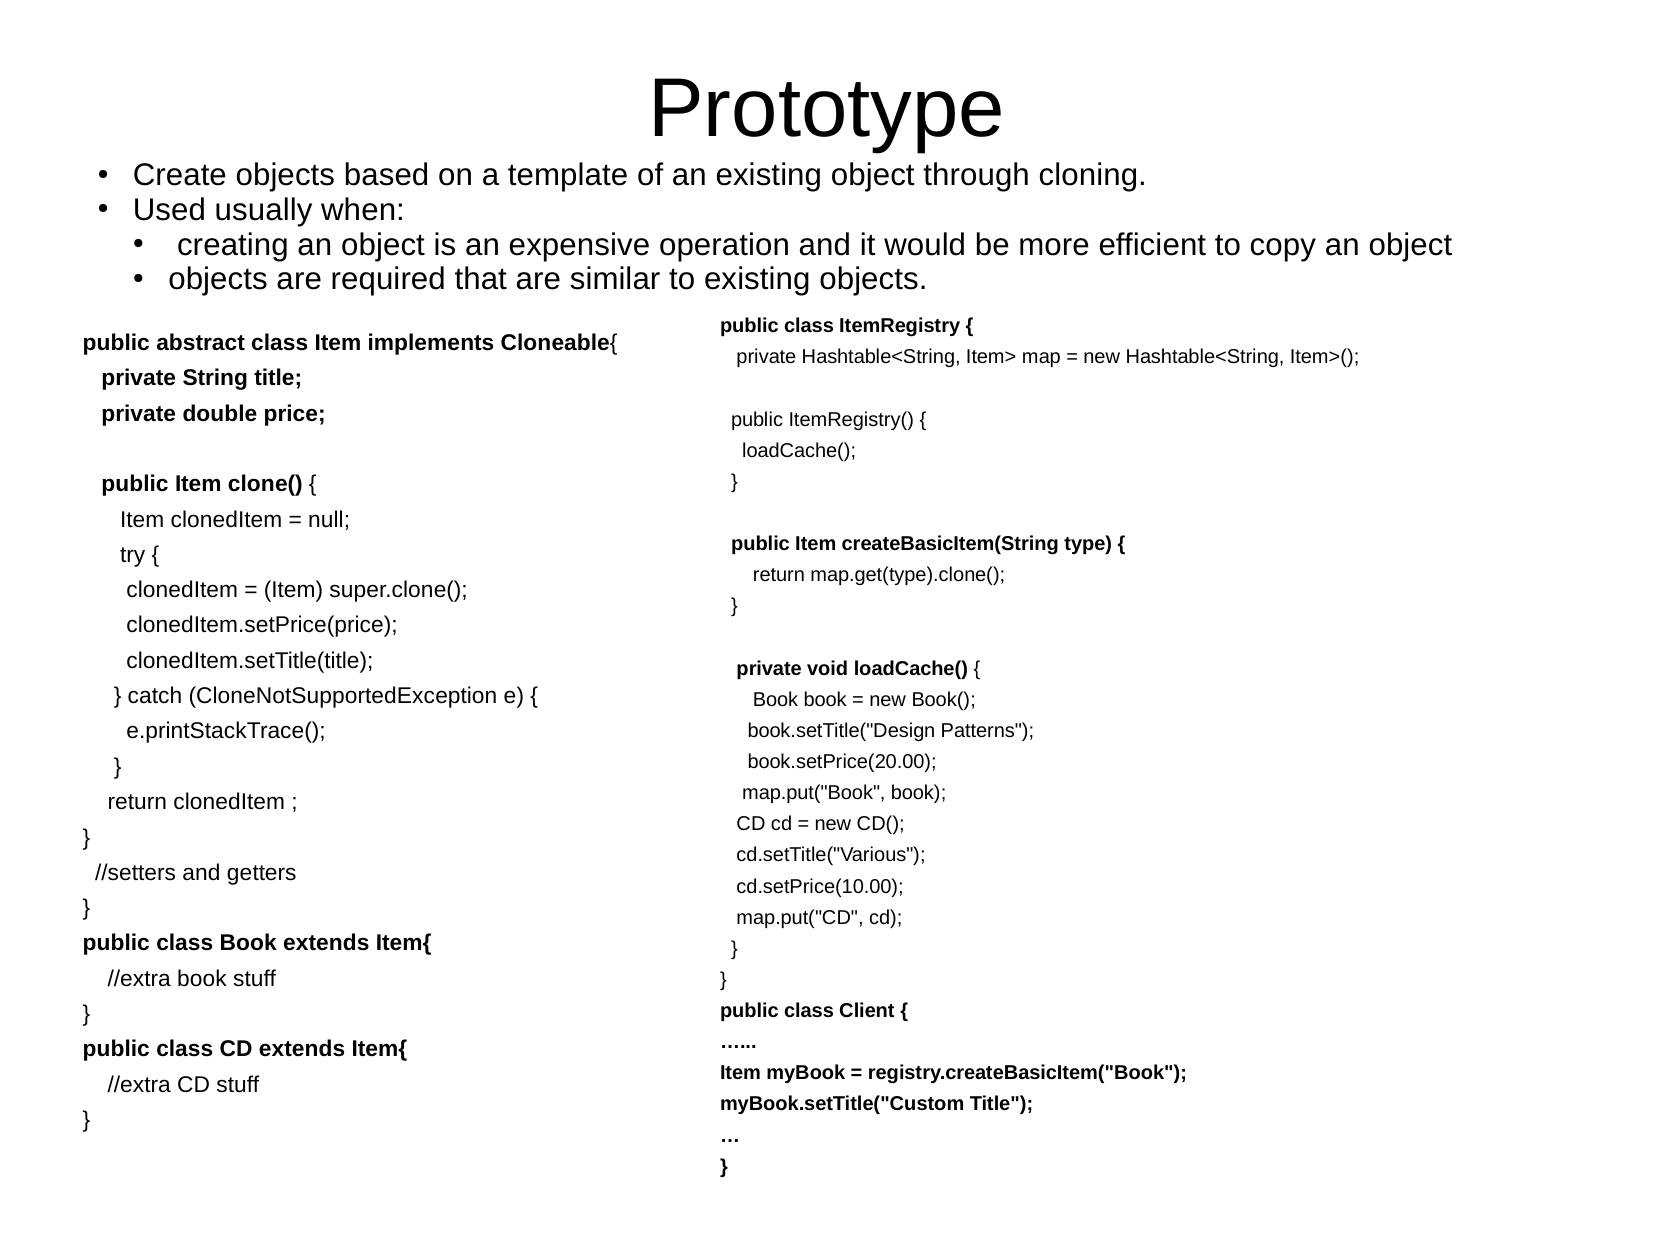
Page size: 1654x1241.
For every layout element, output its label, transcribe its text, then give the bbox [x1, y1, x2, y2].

text_box Create objects based on a template of an existing object through cloning. Used usually when: creating an object is an expensive operation and it would be more efficient to copy an object objects are required that are similar to existing objects. [82, 150, 1606, 306]
list public abstract class Item implements Cloneable{ private String title; private double price; public Item clone() { Item clonedItem = null; try { clonedItem = (Item) super.clone(); clonedItem.setPrice(price); clonedItem.setTitle(title); } catch (CloneNotSupportedException e) { e.printStackTrace(); } return clonedItem ; } //setters and getters } public class Book extends Item{ //extra book stuff } public class CD extends Item{ //extra CD stuff } [82, 330, 706, 1141]
title Prototype [82, 49, 1571, 150]
list public class ItemRegistry { private Hashtable<String, Item> map = new Hashtable<String, Item>(); public ItemRegistry() { loadCache(); } public Item createBasicItem(String type) { return map.get(type).clone(); } private void loadCache() { Book book = new Book(); book.setTitle("Design Patterns"); book.setPrice(20.00); map.put("Book", book); CD cd = new CD(); cd.setTitle("Various"); cd.setPrice(10.00); map.put("CD", cd); } } public class Client { …... Item myBook = registry.createBasicItem("Book"); myBook.setTitle("Custom Title"); … } [720, 314, 1587, 1185]
